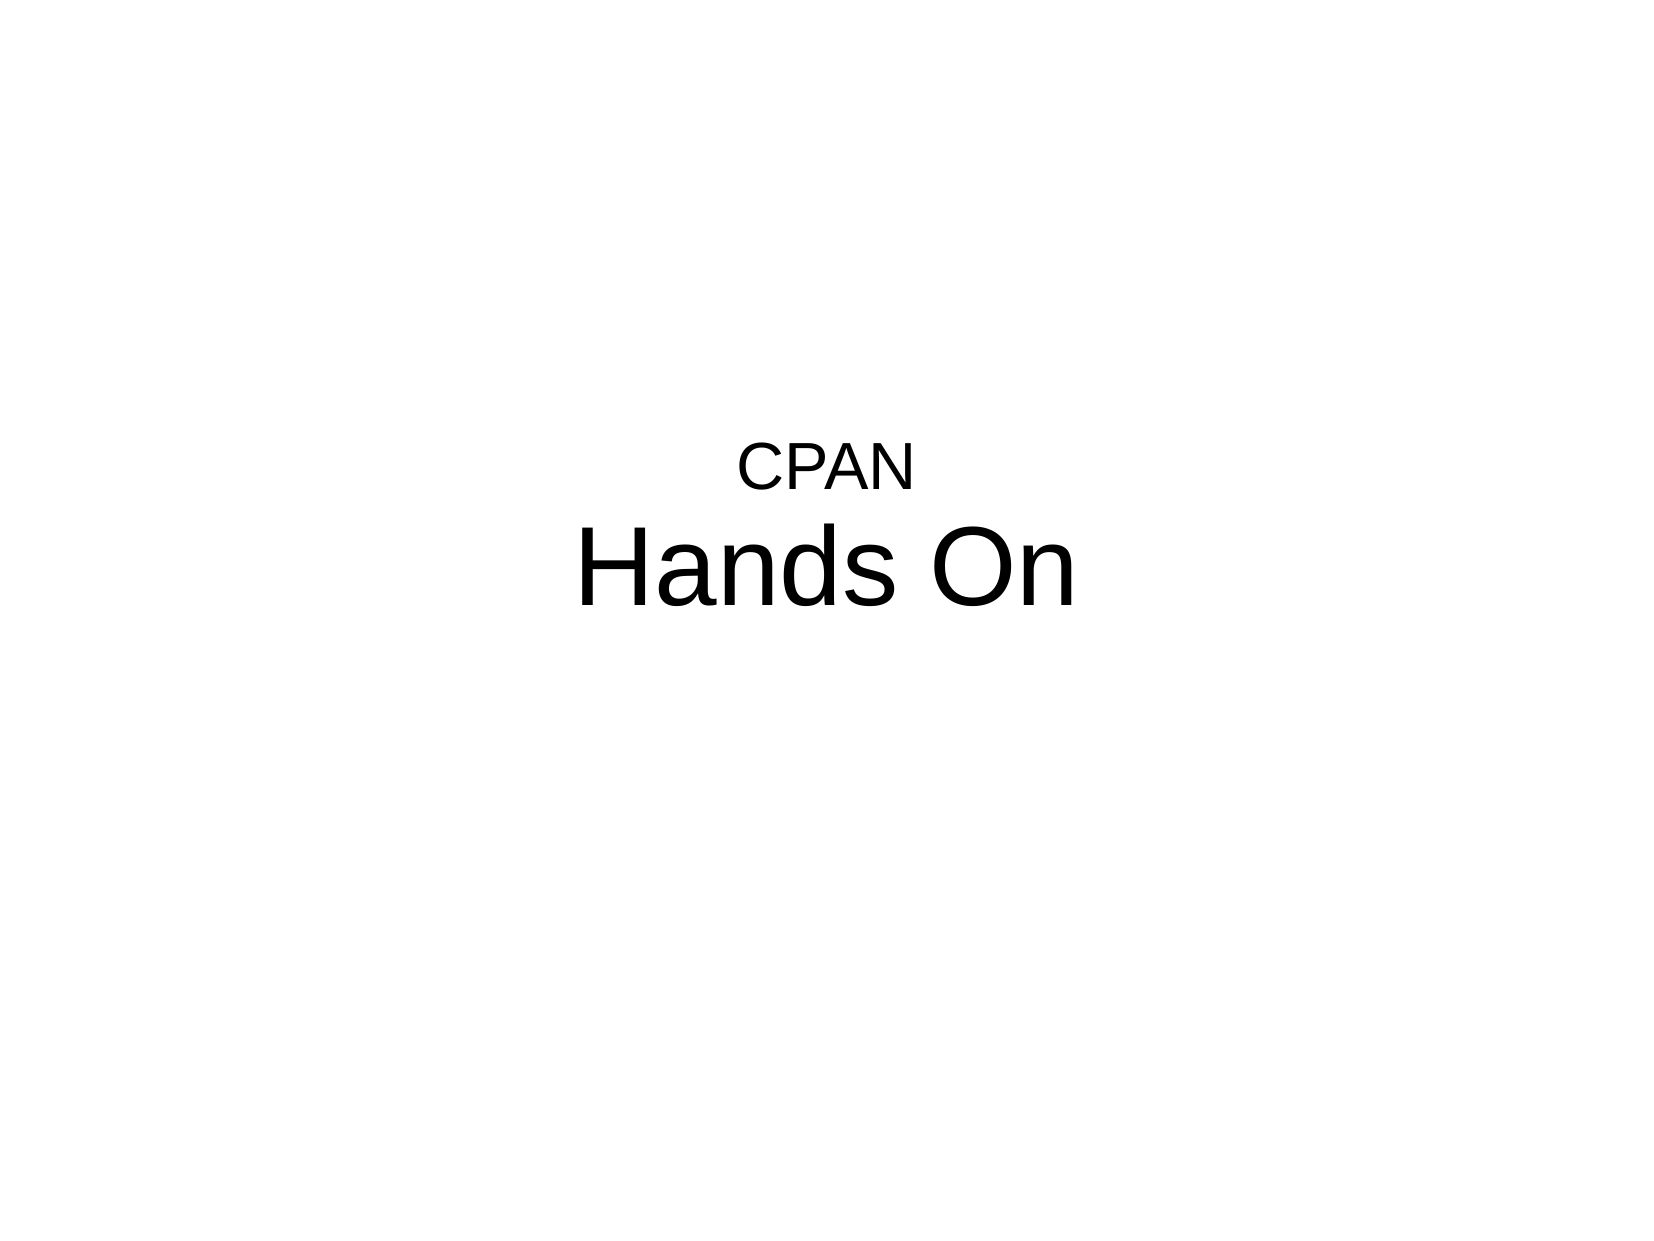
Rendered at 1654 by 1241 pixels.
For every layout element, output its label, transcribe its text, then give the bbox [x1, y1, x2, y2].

subtitle CPAN Hands On [82, 49, 1571, 1010]
